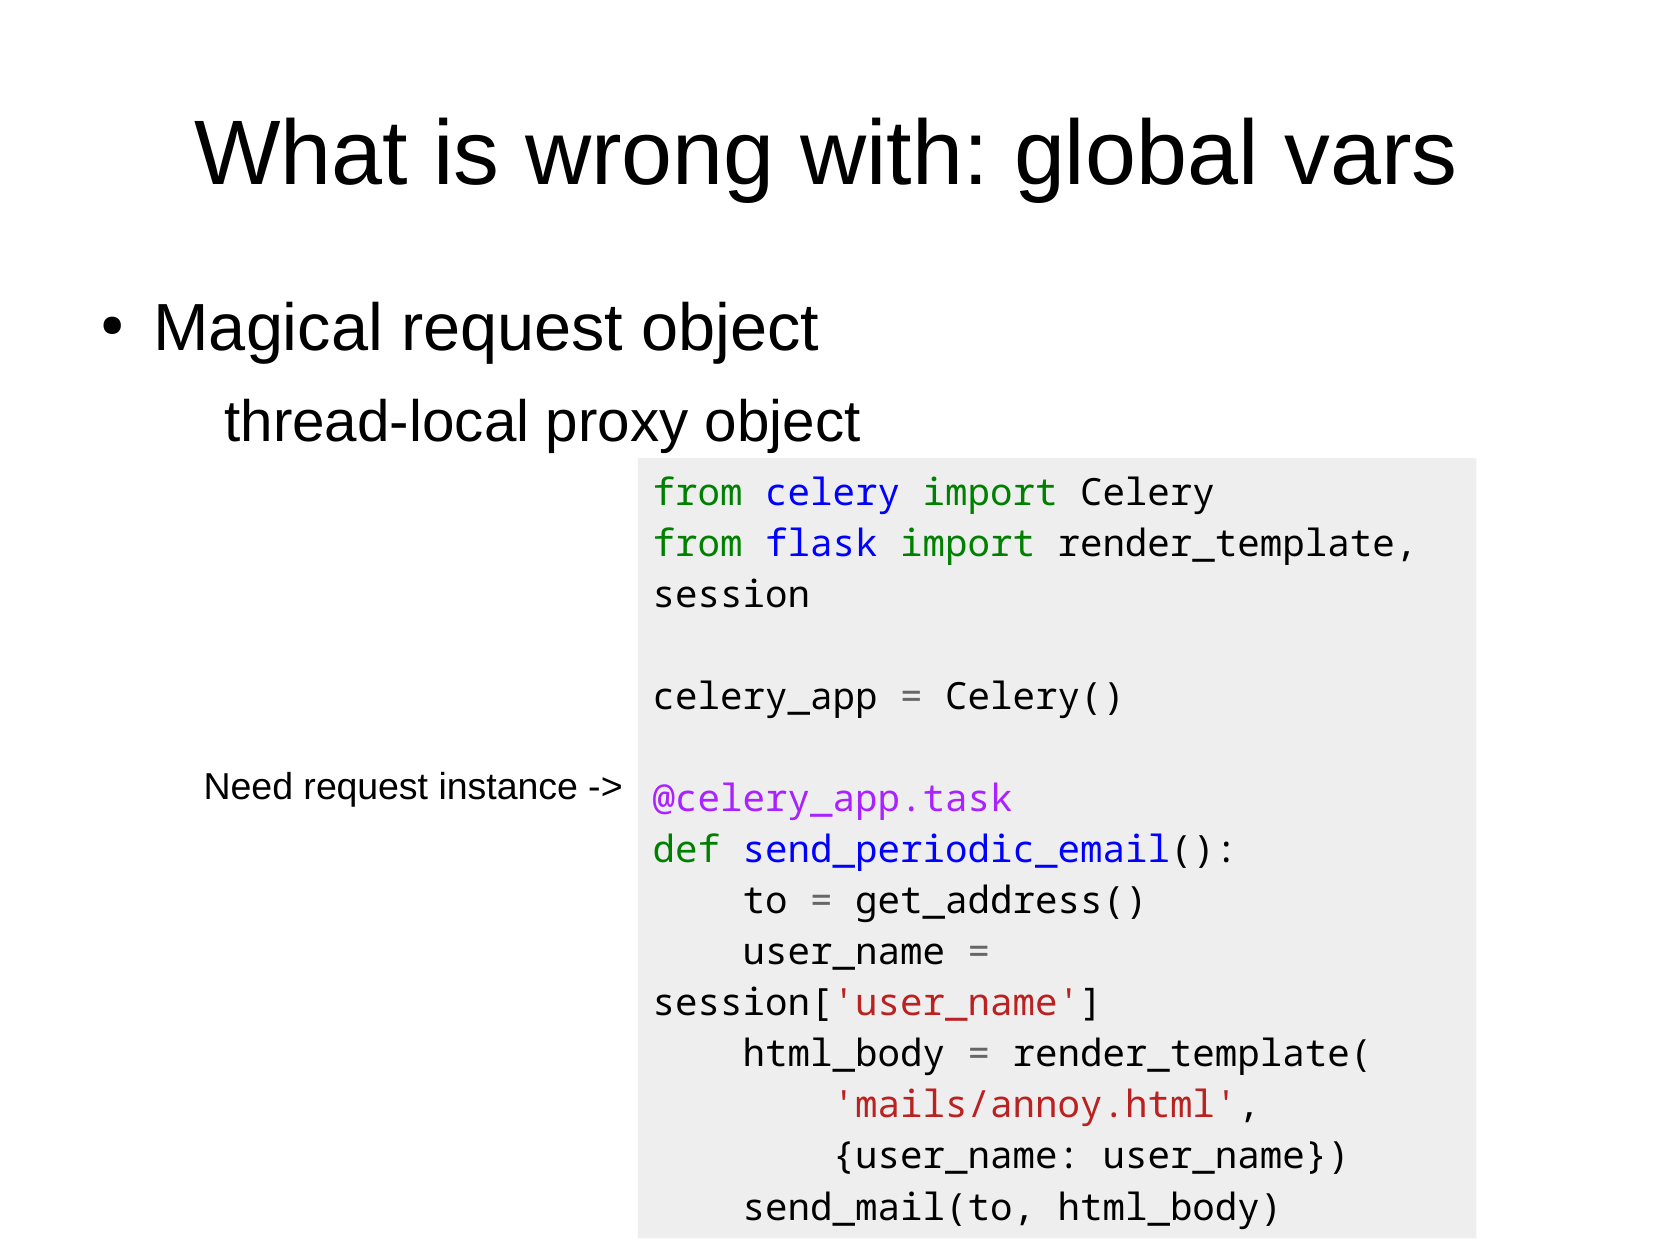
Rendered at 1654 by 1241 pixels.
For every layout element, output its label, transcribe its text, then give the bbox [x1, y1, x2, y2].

title What is wrong with: global vars [82, 49, 1571, 257]
text_box Need request instance -> [188, 758, 638, 815]
list Magical request object thread-local proxy object [82, 290, 1571, 1010]
text_box from celery import Celery from flask import render_template, session celery_app = Celery() @celery_app.task def send_periodic_email(): to = get_address() user_name = session['user_name'] html_body = render_template( 'mails/annoy.html', {user_name: user_name}) send_mail(to, html_body) [637, 458, 1477, 1002]
